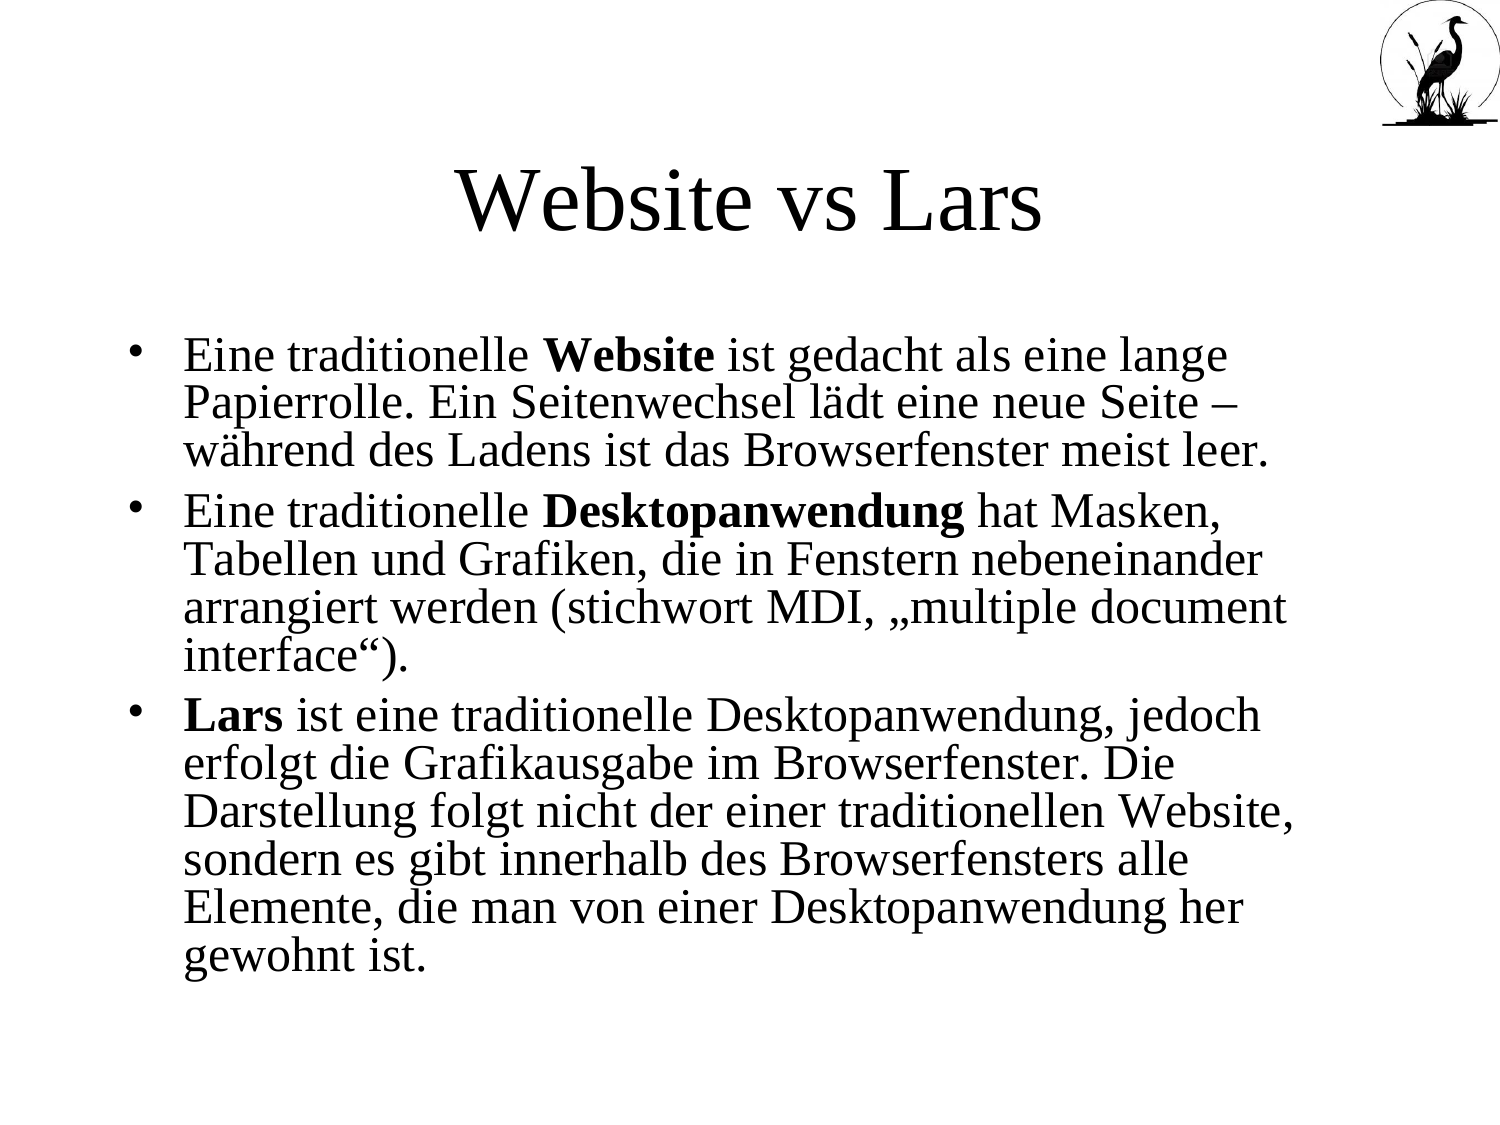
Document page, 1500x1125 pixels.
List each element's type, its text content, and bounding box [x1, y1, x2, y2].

list Eine traditionelle Website ist gedacht als eine lange Papierrolle. Ein Seitenwechsel lädt eine neue Seite – während des Ladens ist das Browserfenster meist leer. Eine traditionelle Desktopanwendung hat Masken, Tabellen und Grafiken, die in Fenstern nebeneinander arrangiert werden (stichwort MDI, „multiple document interface“). Lars ist eine traditionelle Desktopanwendung, jedoch erfolgt die Grafikausgabe im Browserfenster. Die Darstellung folgt nicht der einer traditionellen Website, sondern es gibt innerhalb des Browserfensters alle Elemente, die man von einer Desktopanwendung her gewohnt ist. [112, 324, 1388, 1001]
picture [1380, 0, 1500, 126]
title Website vs Lars [112, 99, 1388, 288]
